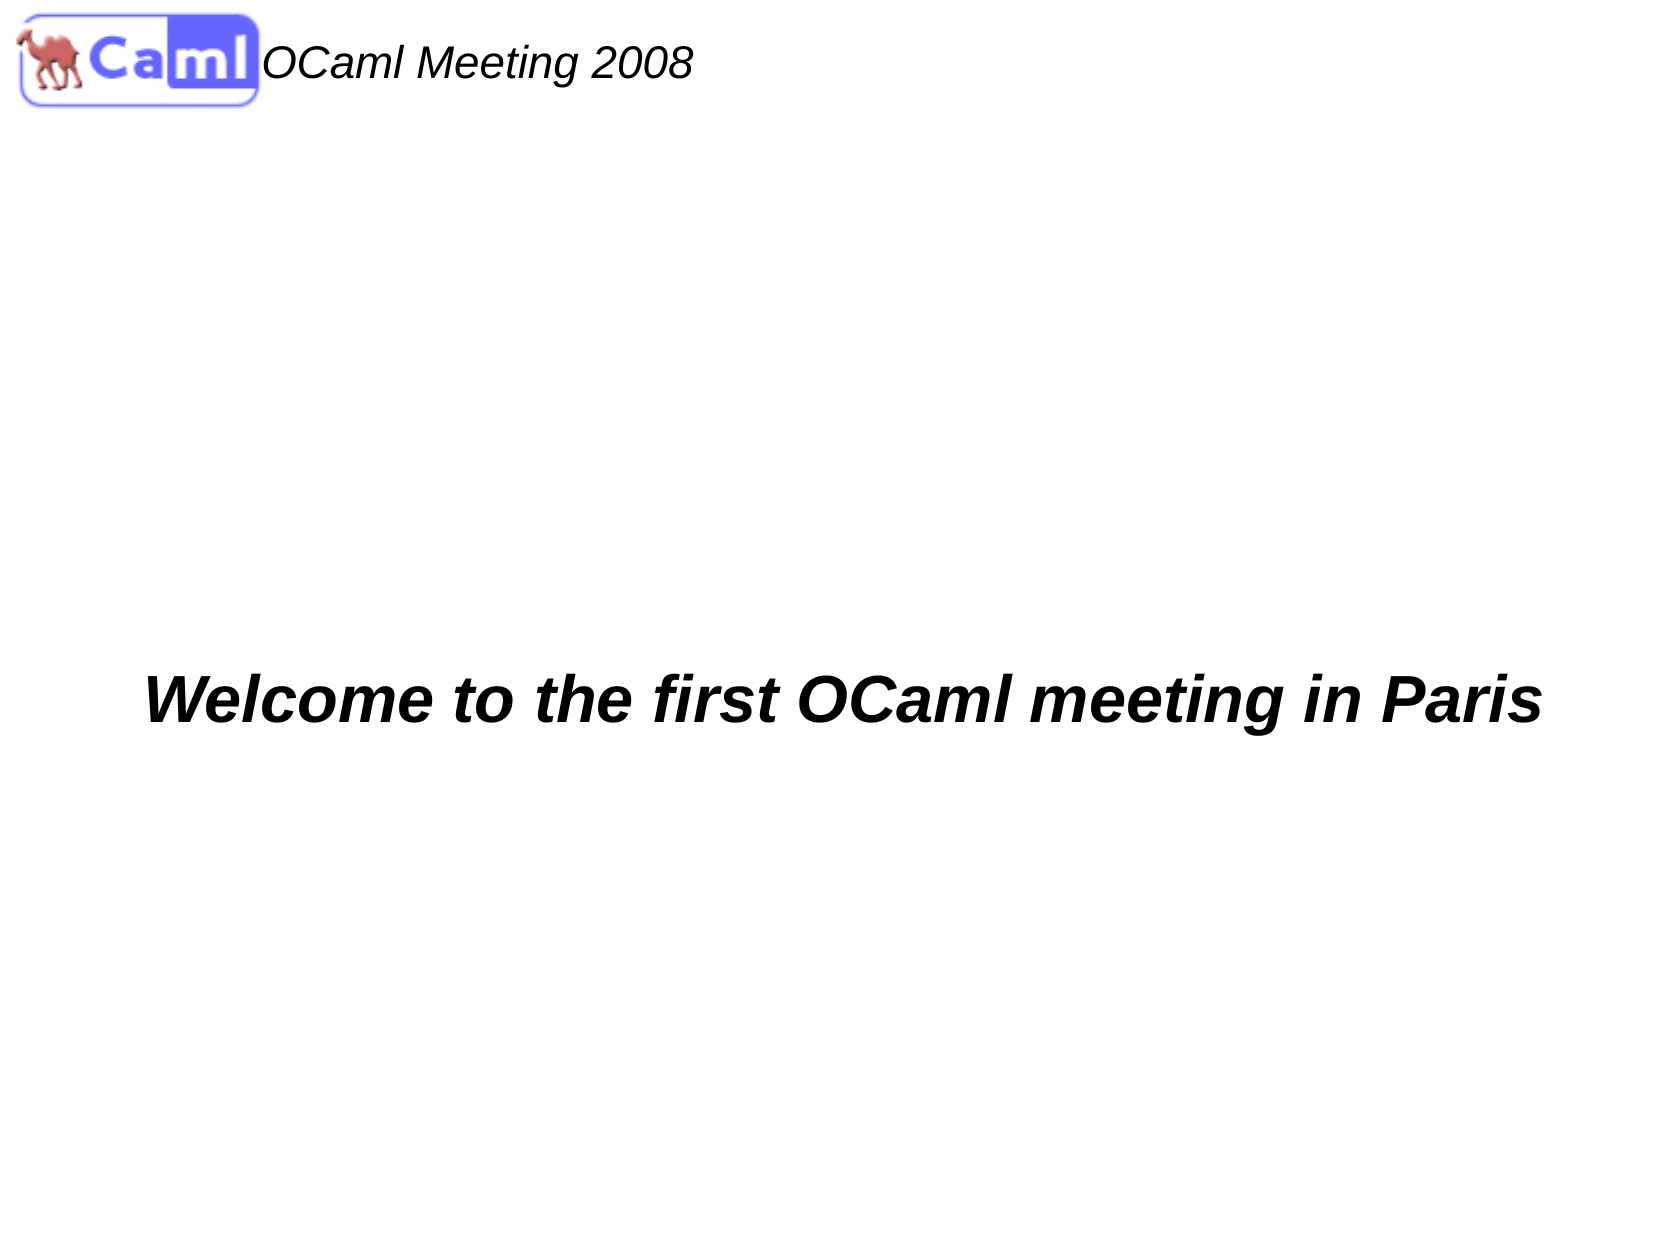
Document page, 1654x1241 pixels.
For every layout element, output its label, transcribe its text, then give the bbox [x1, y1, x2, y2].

subtitle Welcome to the first OCaml meeting in Paris [82, 290, 1571, 1109]
picture [13, 3, 267, 119]
